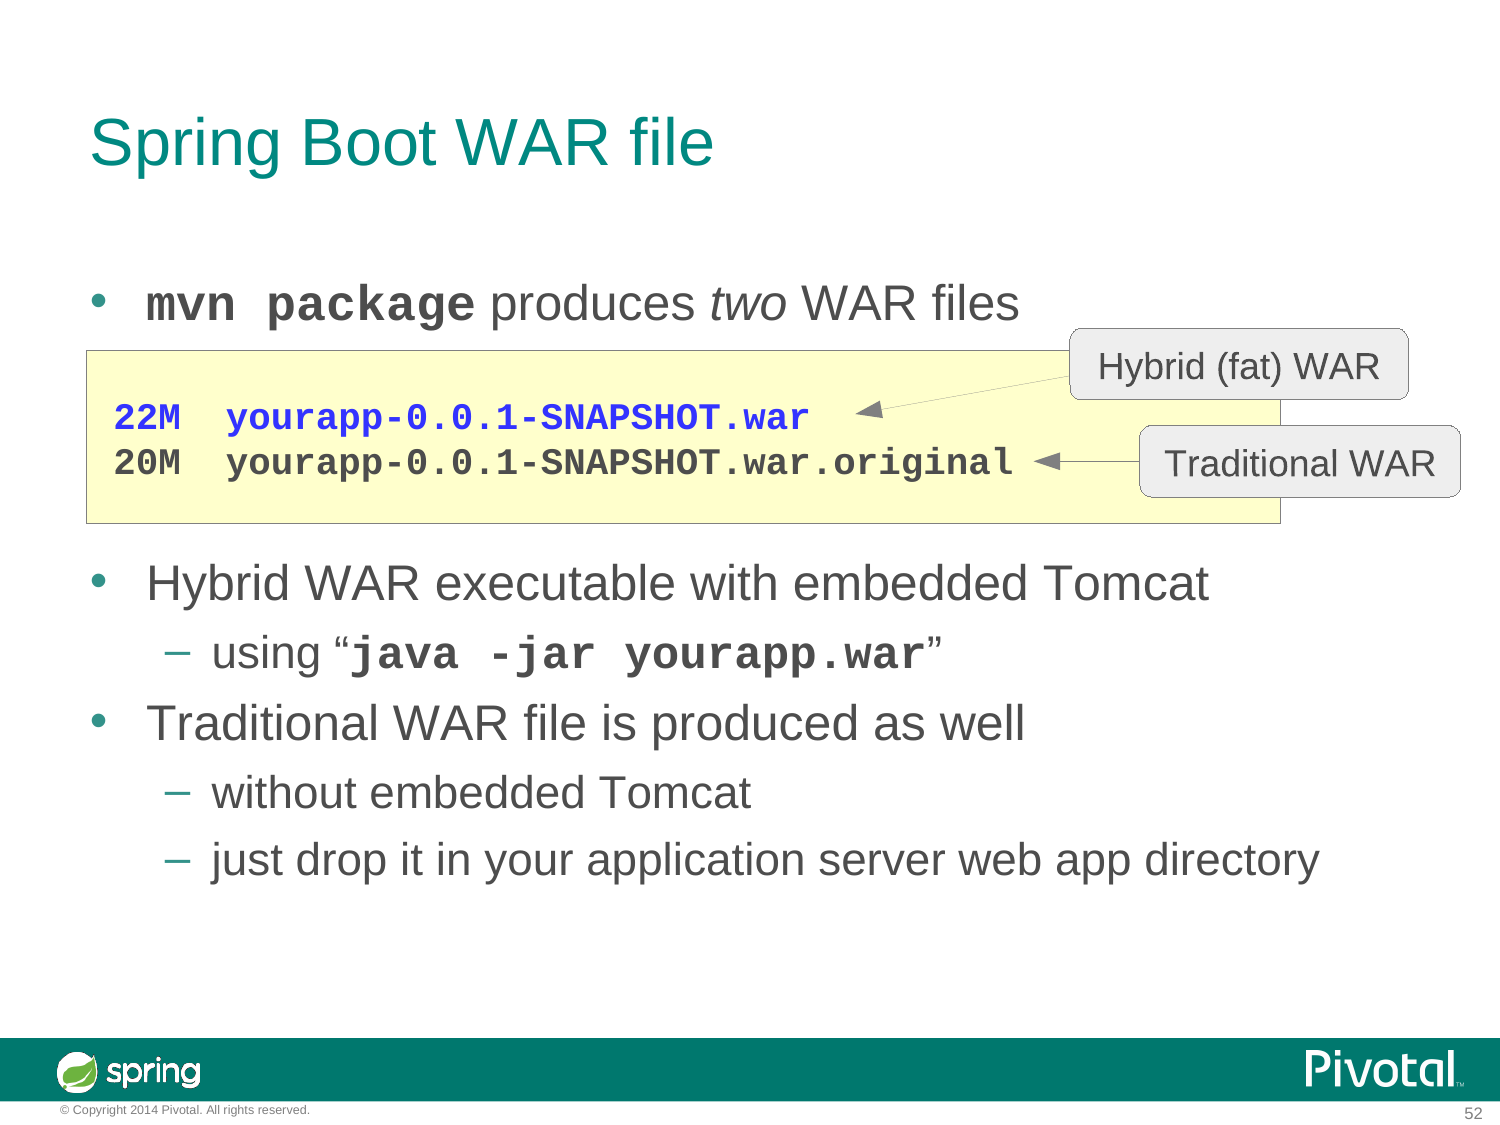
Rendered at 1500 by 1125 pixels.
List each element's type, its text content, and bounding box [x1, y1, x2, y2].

text_box Hybrid (fat) WAR [1069, 328, 1409, 400]
list mvn package produces two WAR files Hybrid WAR executable with embedded Tomcat using “java -jar yourapp.war” Traditional WAR file is produced as well without embedded Tomcat just drop it in your application server web app directory [75, 262, 1426, 1013]
text_box 22M yourapp-0.0.1-SNAPSHOT.war 20M yourapp-0.0.1-SNAPSHOT.war.original [86, 350, 1281, 524]
picture [1306, 1050, 1464, 1087]
title Spring Boot WAR file [75, 45, 1426, 233]
picture [32, 1041, 210, 1103]
text_box Traditional WAR [1139, 425, 1461, 498]
